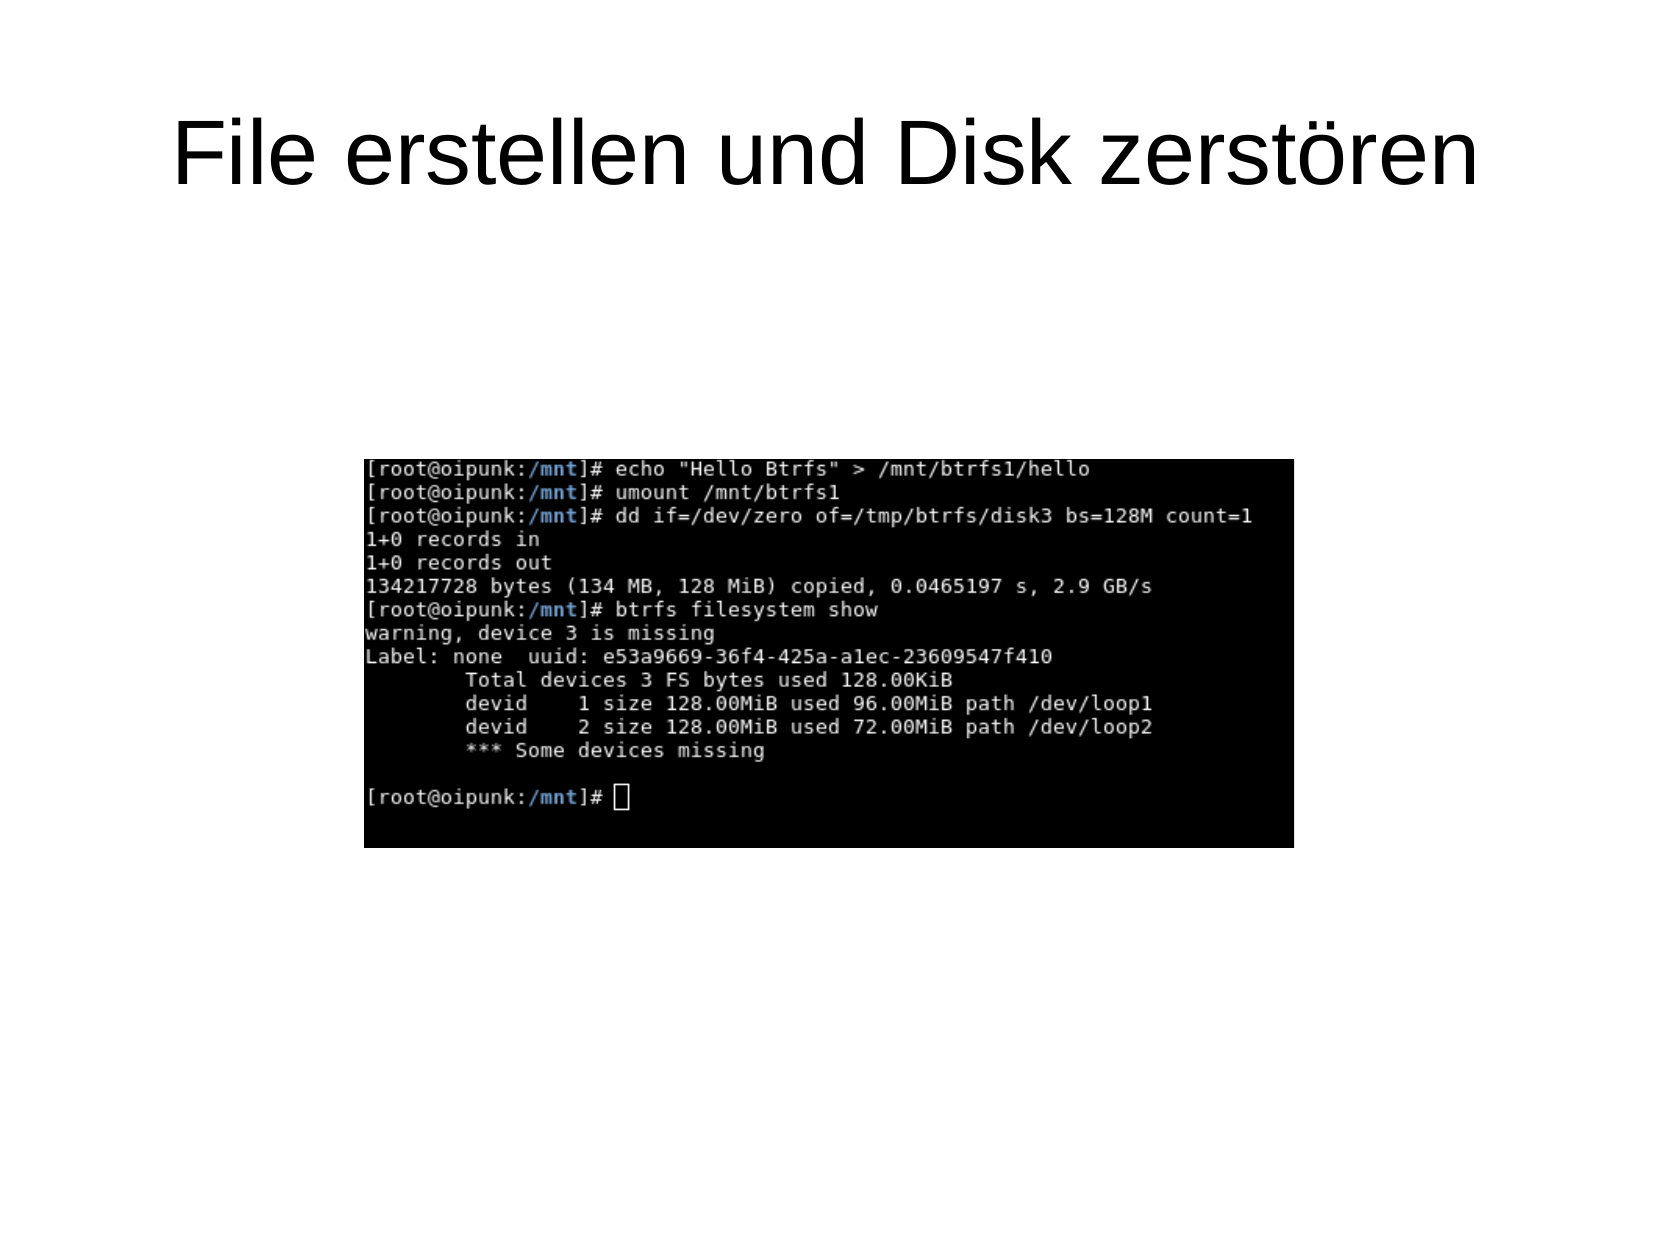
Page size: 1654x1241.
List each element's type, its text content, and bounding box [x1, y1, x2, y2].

picture [364, 459, 1295, 848]
title File erstellen und Disk zerstören [82, 49, 1571, 257]
